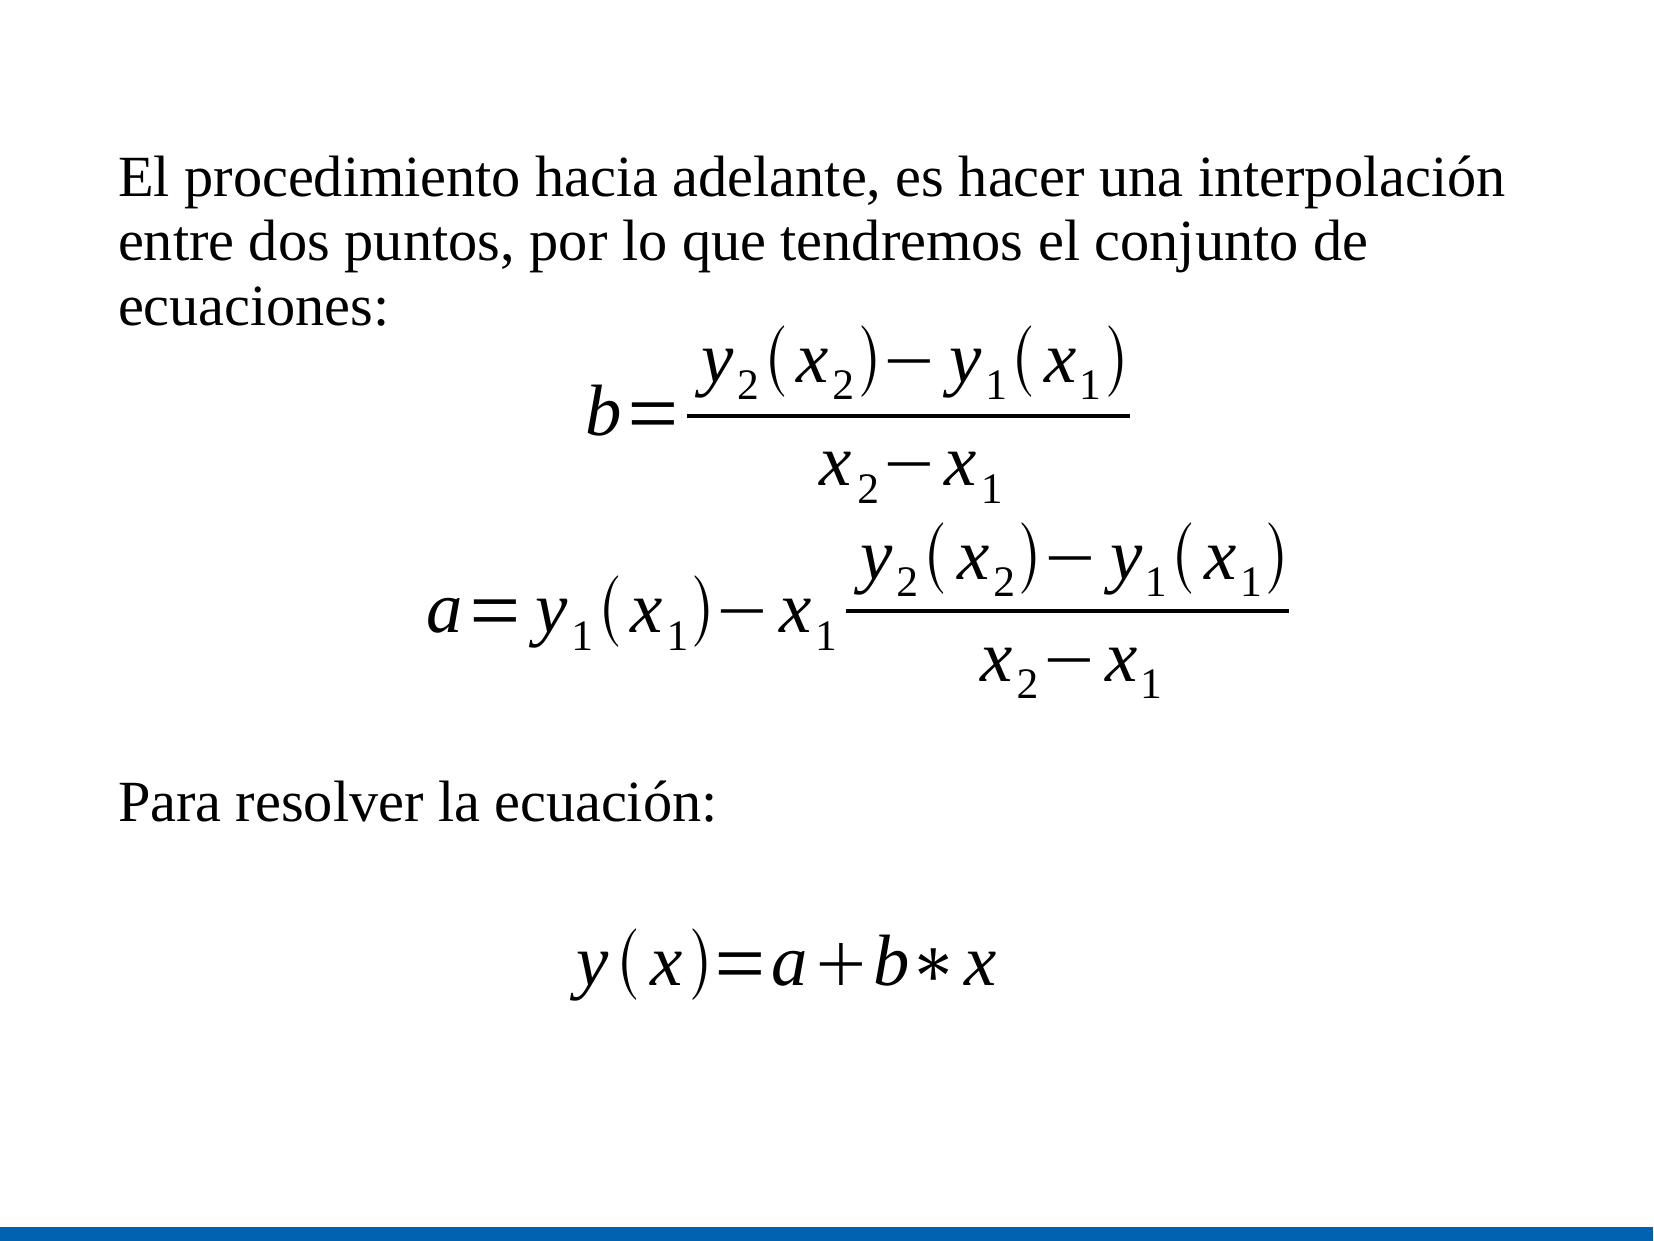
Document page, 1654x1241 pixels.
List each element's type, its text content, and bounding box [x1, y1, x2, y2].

chart [418, 318, 1300, 649]
subtitle El procedimiento hacia adelante, es hacer una interpolación entre dos puntos, por lo que tendremos el conjunto de ecuaciones: [118, 88, 1530, 394]
text_box Para resolver la ecuación: [118, 649, 1530, 955]
chart [561, 921, 1003, 1004]
